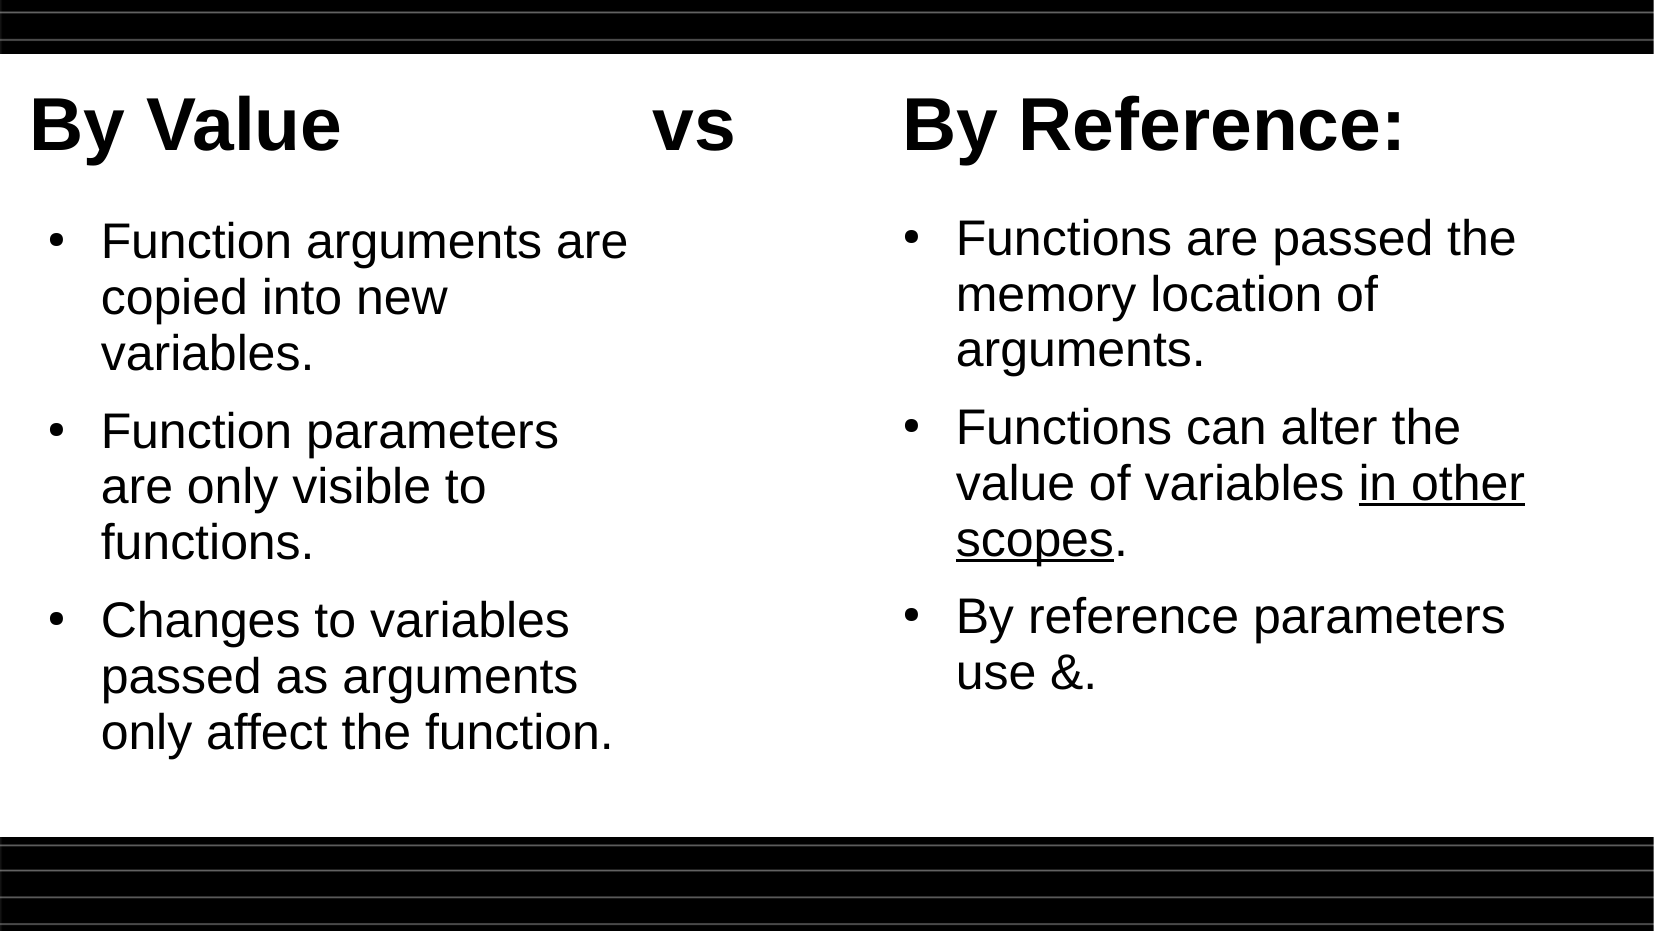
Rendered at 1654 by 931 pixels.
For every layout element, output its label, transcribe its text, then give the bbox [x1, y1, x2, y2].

list Function arguments are copied into new variables. Function parameters are only visible to functions. Changes to variables passed as arguments only affect the function. [30, 213, 631, 826]
list Functions are passed the memory location of arguments. Functions can alter the value of variables in other scopes. By reference parameters use &. [885, 210, 1591, 822]
picture [0, 0, 1654, 54]
picture [0, 837, 1654, 931]
text_box By Value vs By Reference: [15, 75, 1546, 174]
